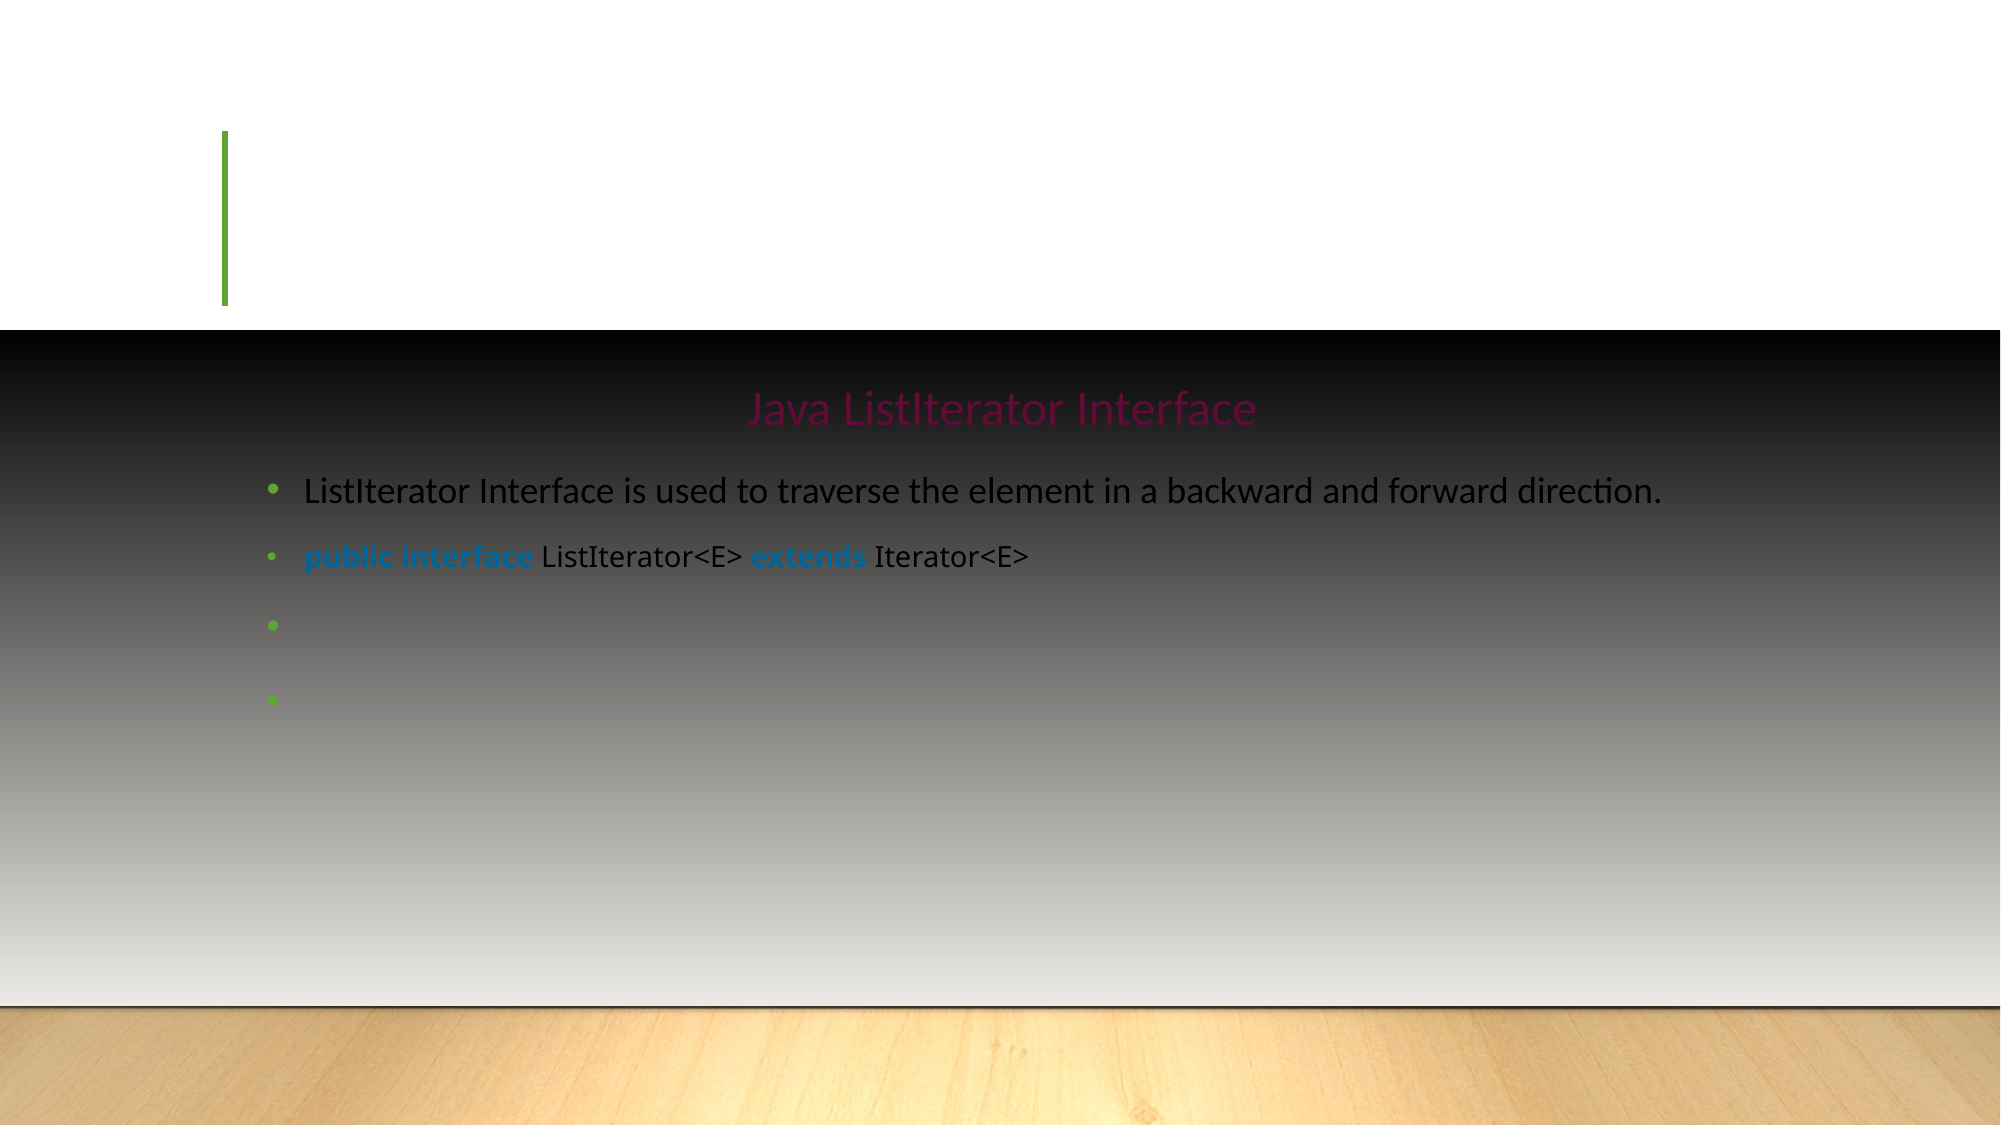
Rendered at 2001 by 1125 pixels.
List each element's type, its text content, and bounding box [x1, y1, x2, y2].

list Java ListIterator Interface ListIterator Interface is used to traverse the element in a backward and forward direction. public interface ListIterator<E> extends Iterator<E> [251, 140, 1814, 897]
